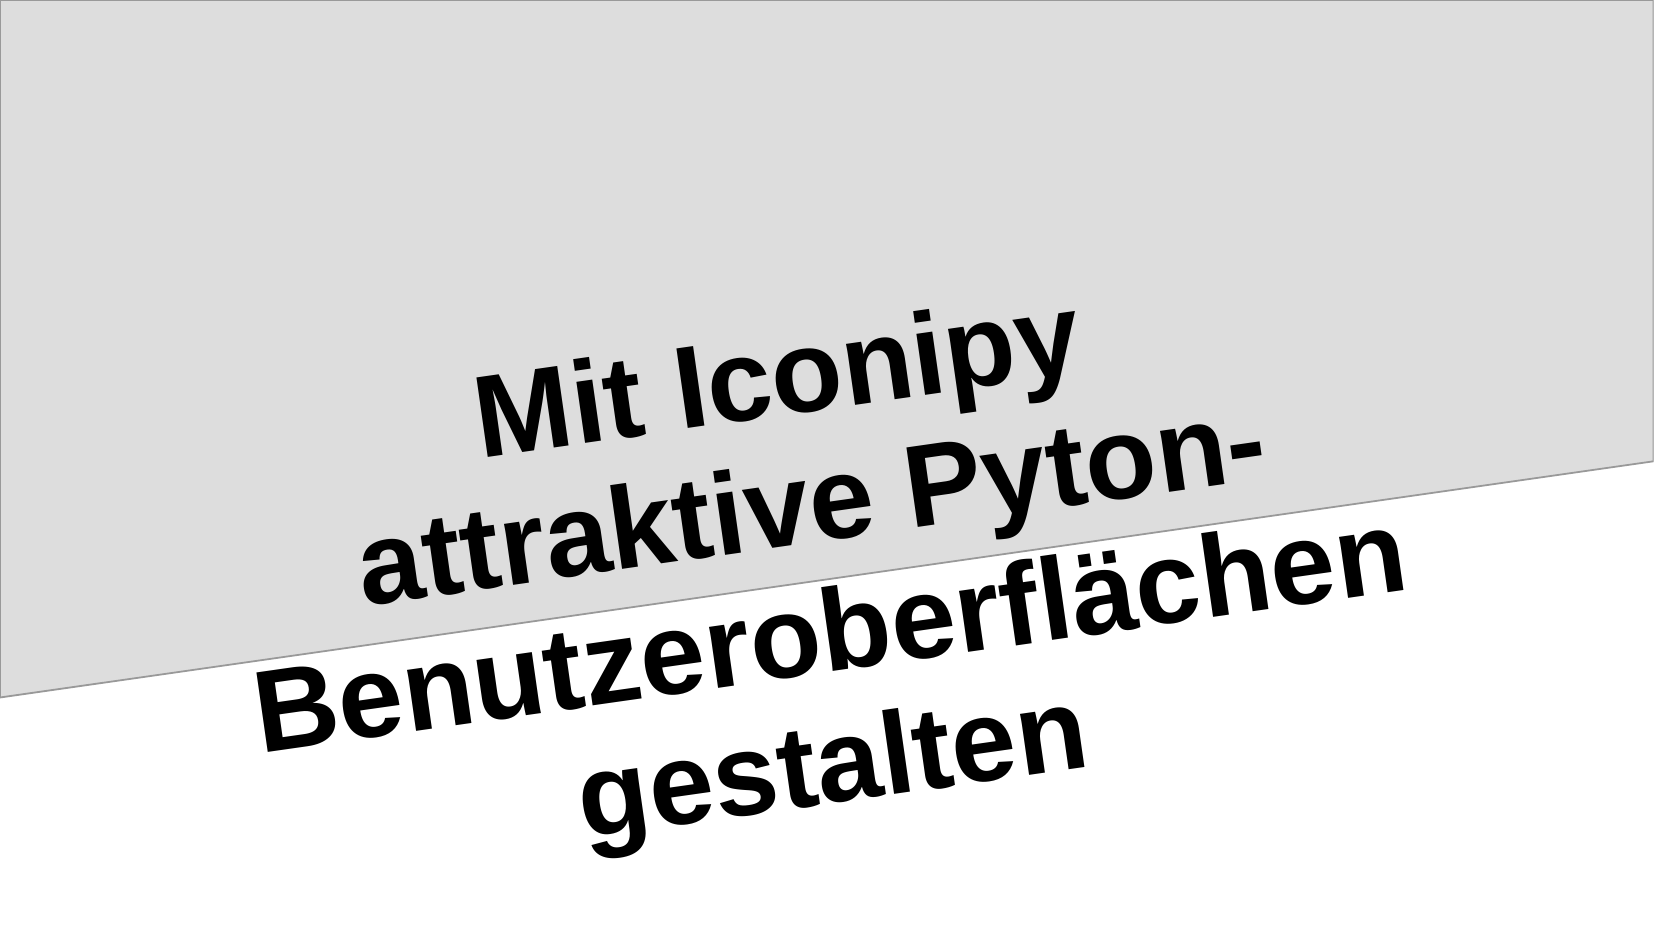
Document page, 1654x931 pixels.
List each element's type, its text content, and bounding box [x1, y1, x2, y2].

text_box [100, 478, 1546, 782]
title Mit Iconipy attraktive Pyton-Benutzeroberflächen gestalten [34, 74, 1589, 929]
